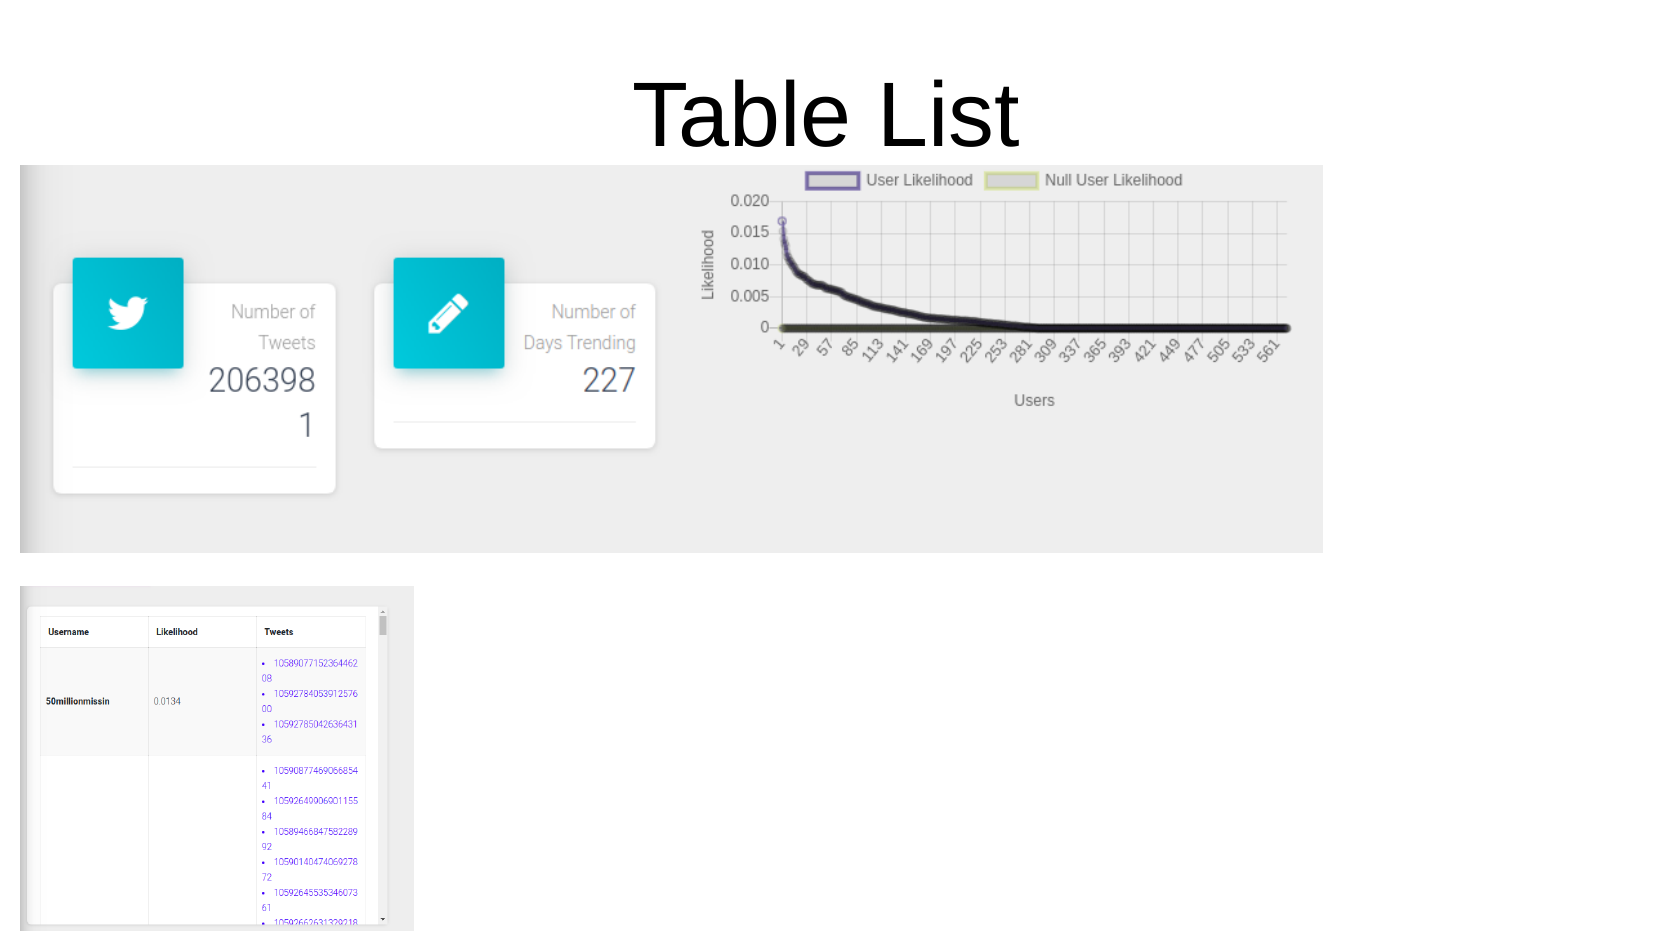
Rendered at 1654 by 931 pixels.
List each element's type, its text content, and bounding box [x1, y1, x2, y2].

picture [20, 165, 1323, 553]
picture [20, 586, 414, 931]
title Table List [82, 37, 1571, 193]
